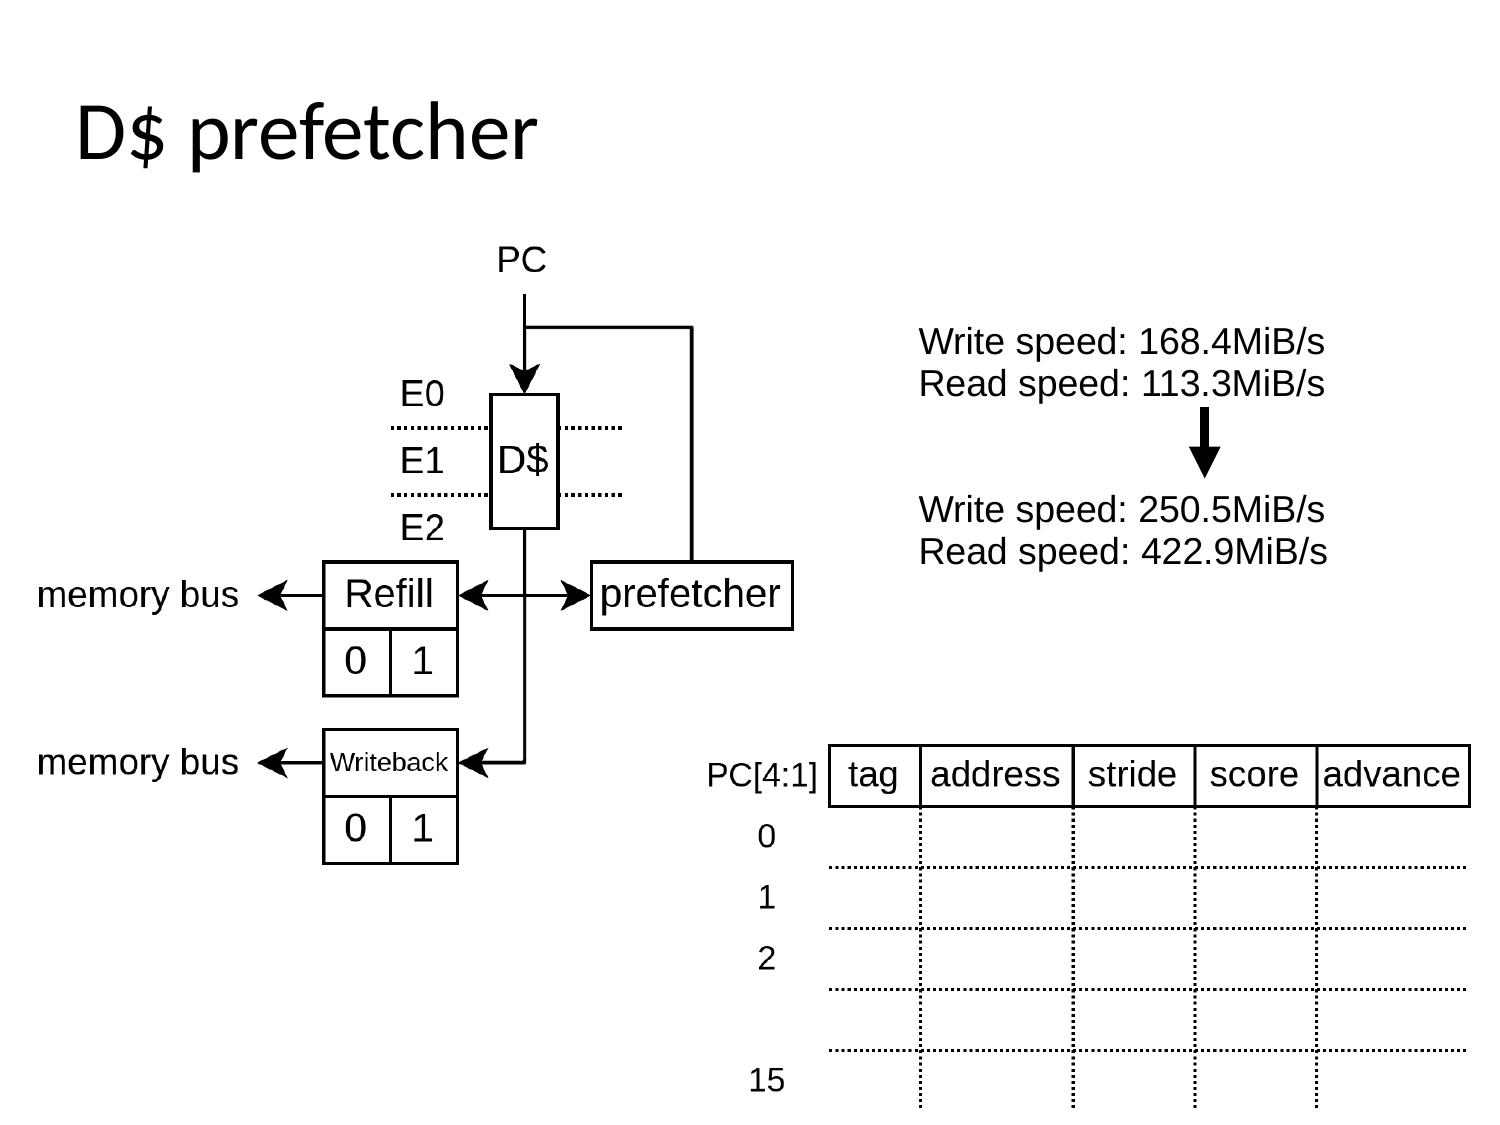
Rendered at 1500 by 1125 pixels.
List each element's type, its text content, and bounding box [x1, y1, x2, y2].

text_box Write speed: 168.4MiB/s Read speed: 113.3MiB/s Write speed: 250.5MiB/s Read speed: 422.9MiB/s [882, 313, 1500, 580]
title D$ prefetcher [75, 44, 1425, 233]
picture [0, 205, 1500, 1125]
